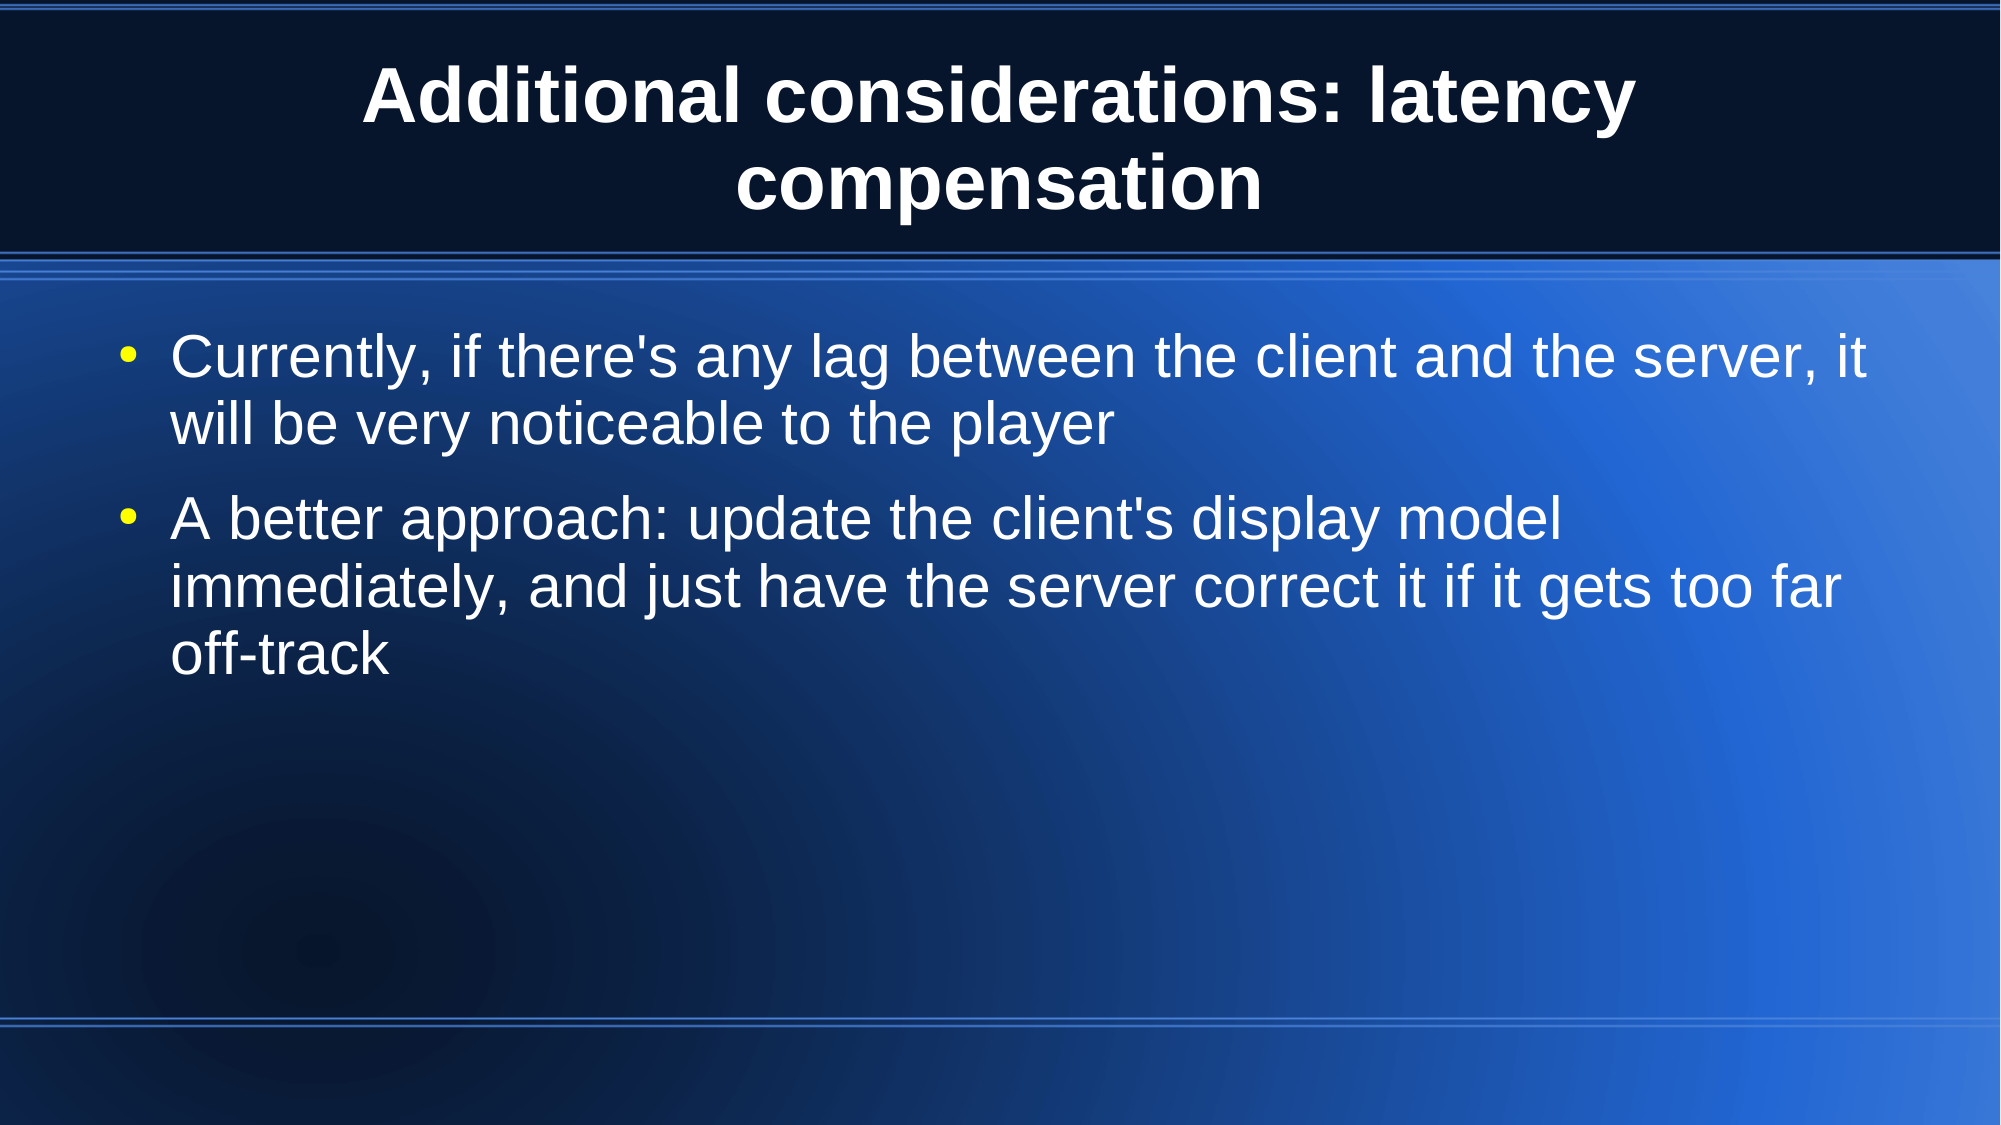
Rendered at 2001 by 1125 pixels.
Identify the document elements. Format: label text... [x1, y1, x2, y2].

list Currently, if there's any lag between the client and the server, it will be very noticeable to the player A better approach: update the client's display model immediately, and just have the server correct it if it gets too far off-track [99, 322, 1900, 959]
title Additional considerations: latency compensation [99, 44, 1900, 233]
picture [0, 0, 2001, 1125]
